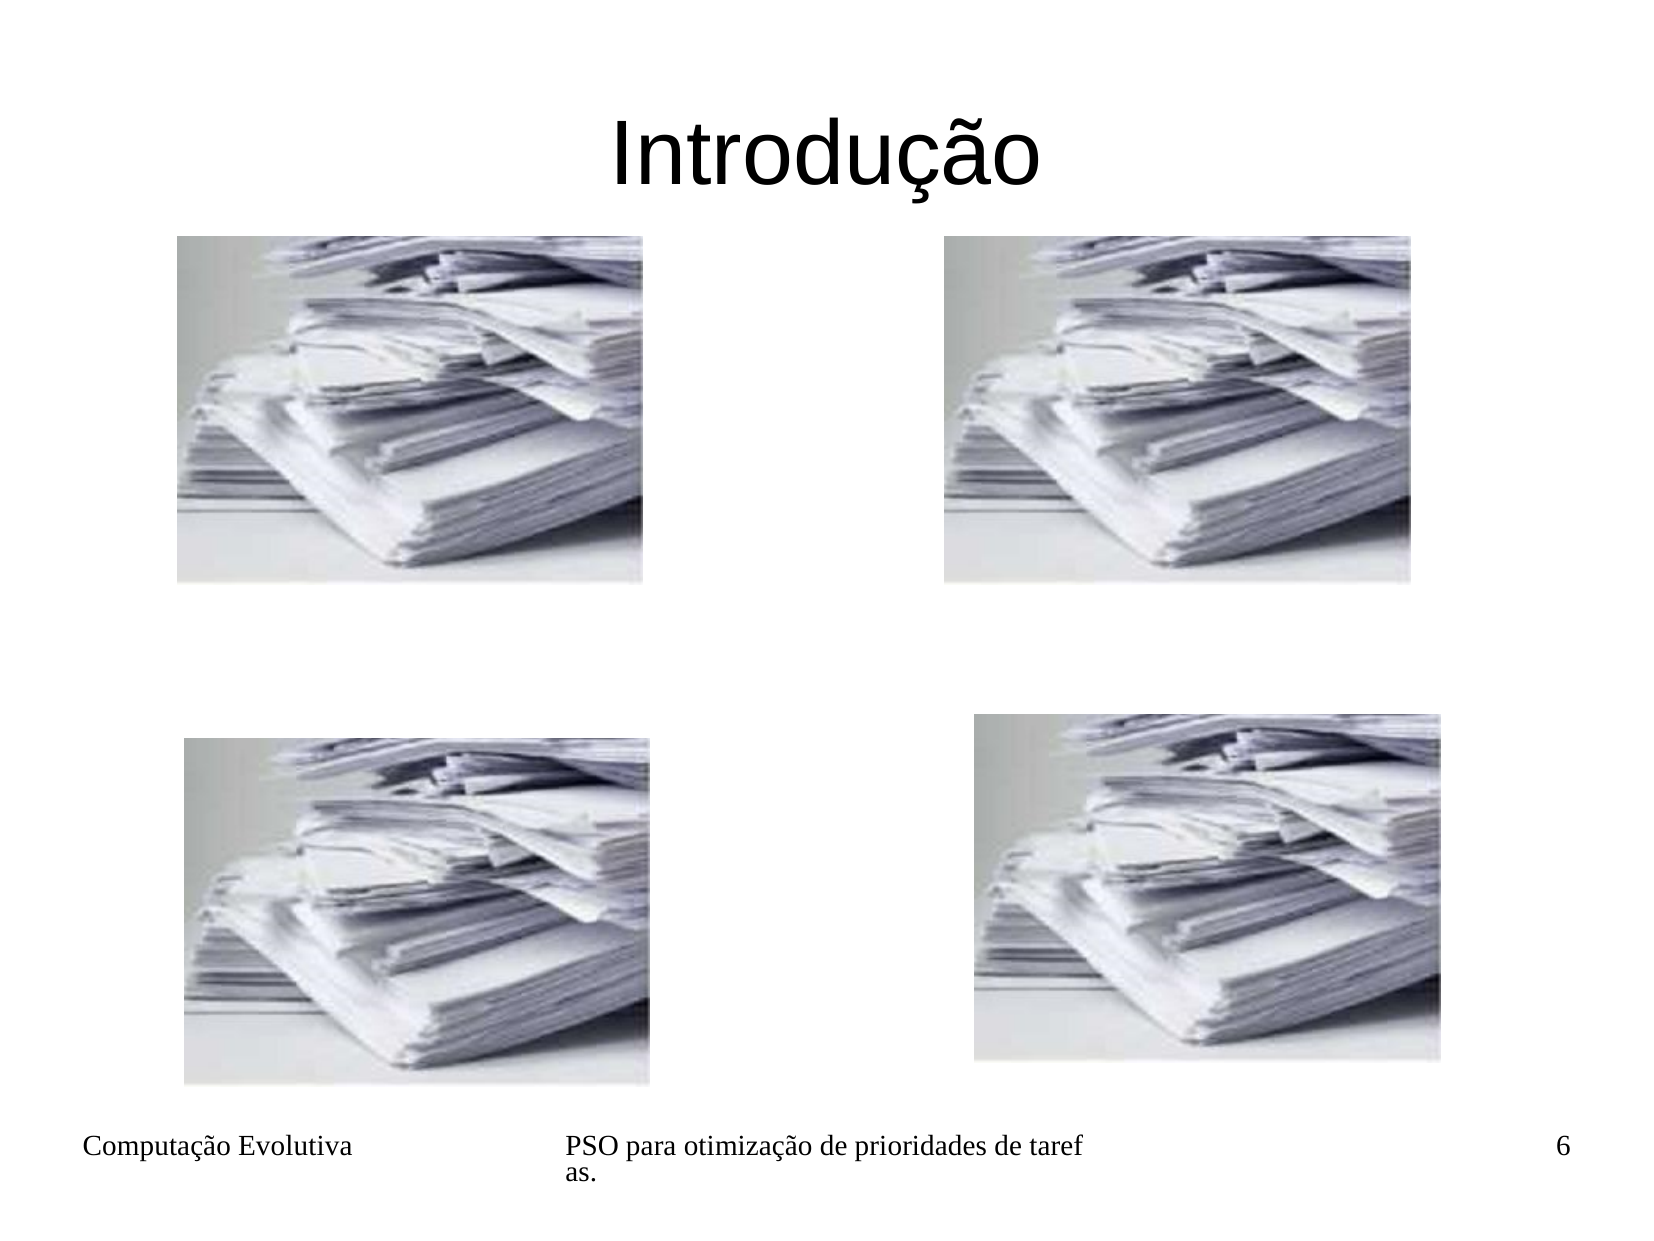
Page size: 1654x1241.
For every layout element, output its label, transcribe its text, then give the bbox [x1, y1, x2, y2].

title Introdução [82, 49, 1571, 257]
picture [177, 236, 643, 585]
picture [974, 714, 1441, 1063]
picture [944, 236, 1411, 585]
picture [184, 738, 650, 1087]
